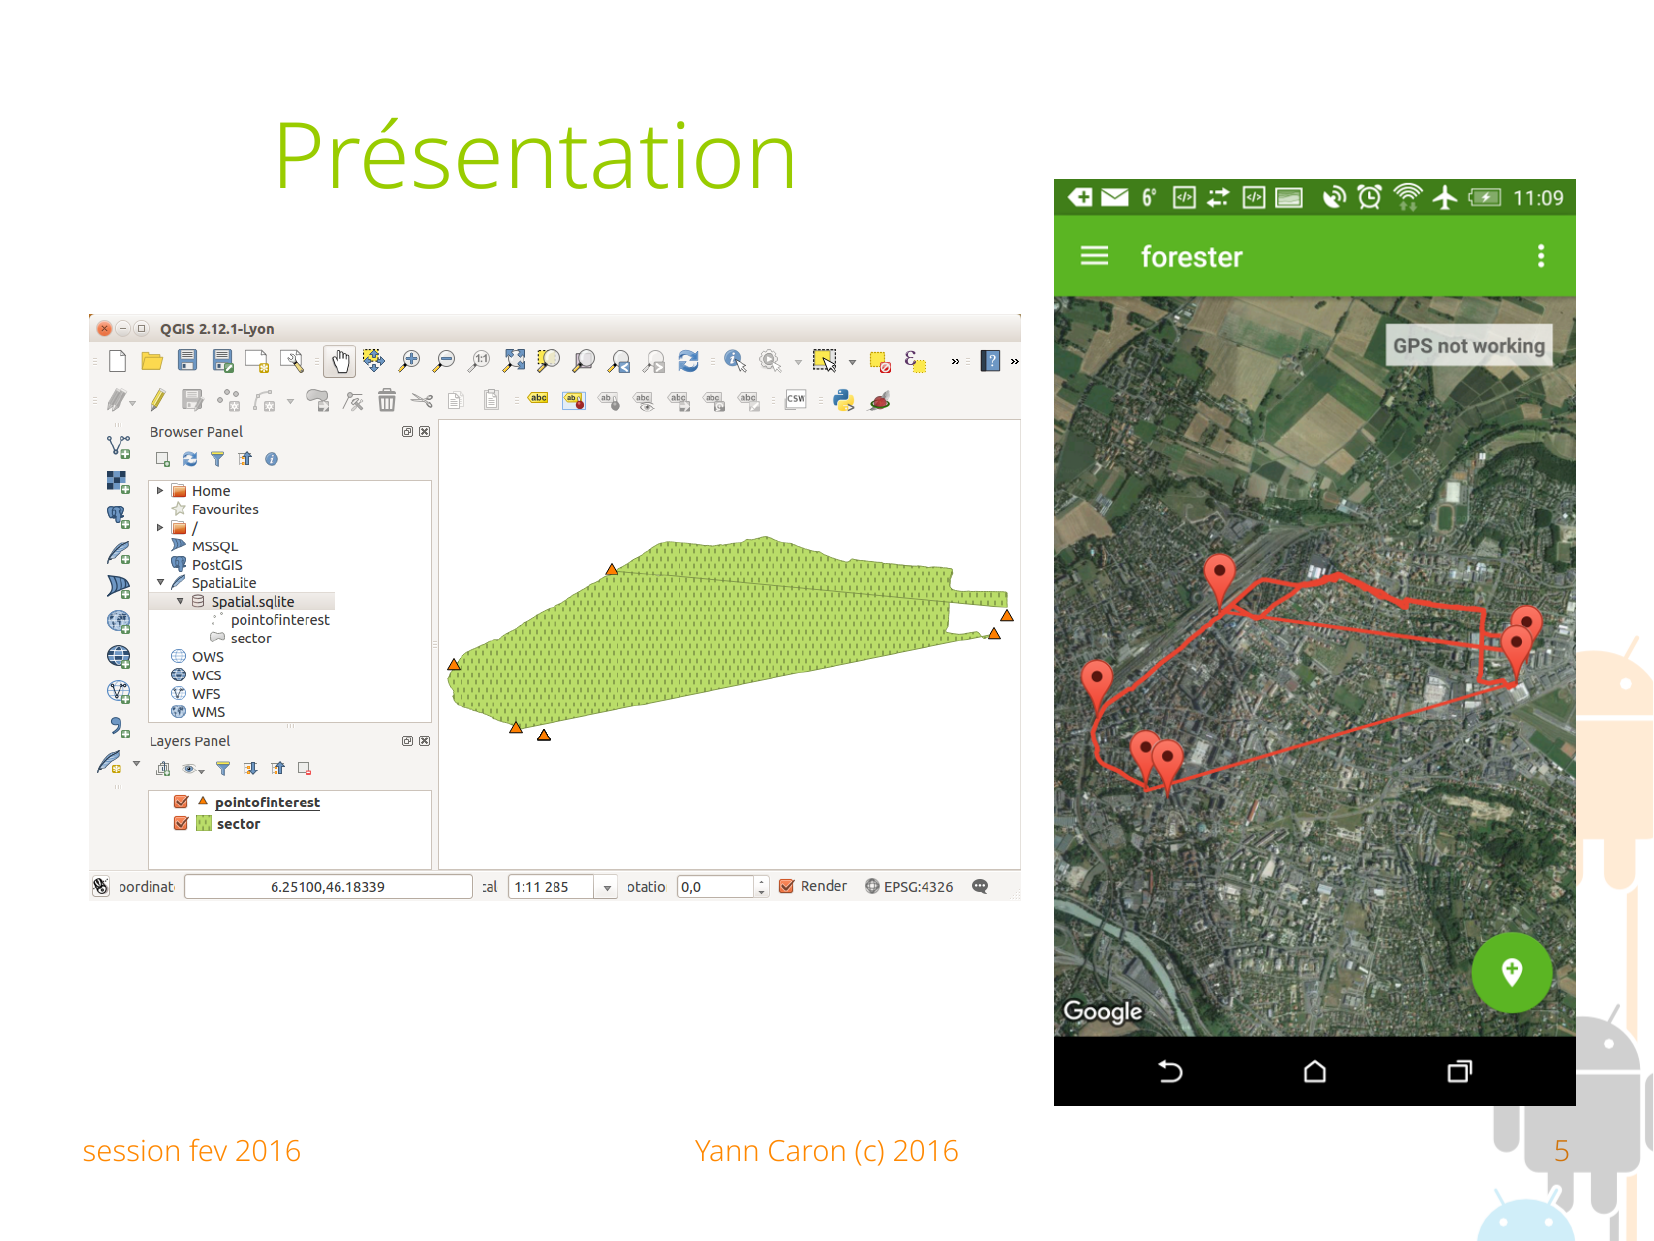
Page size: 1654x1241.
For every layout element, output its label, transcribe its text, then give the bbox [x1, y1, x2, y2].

title Présentation [82, 49, 991, 257]
picture [89, 179, 1654, 1241]
